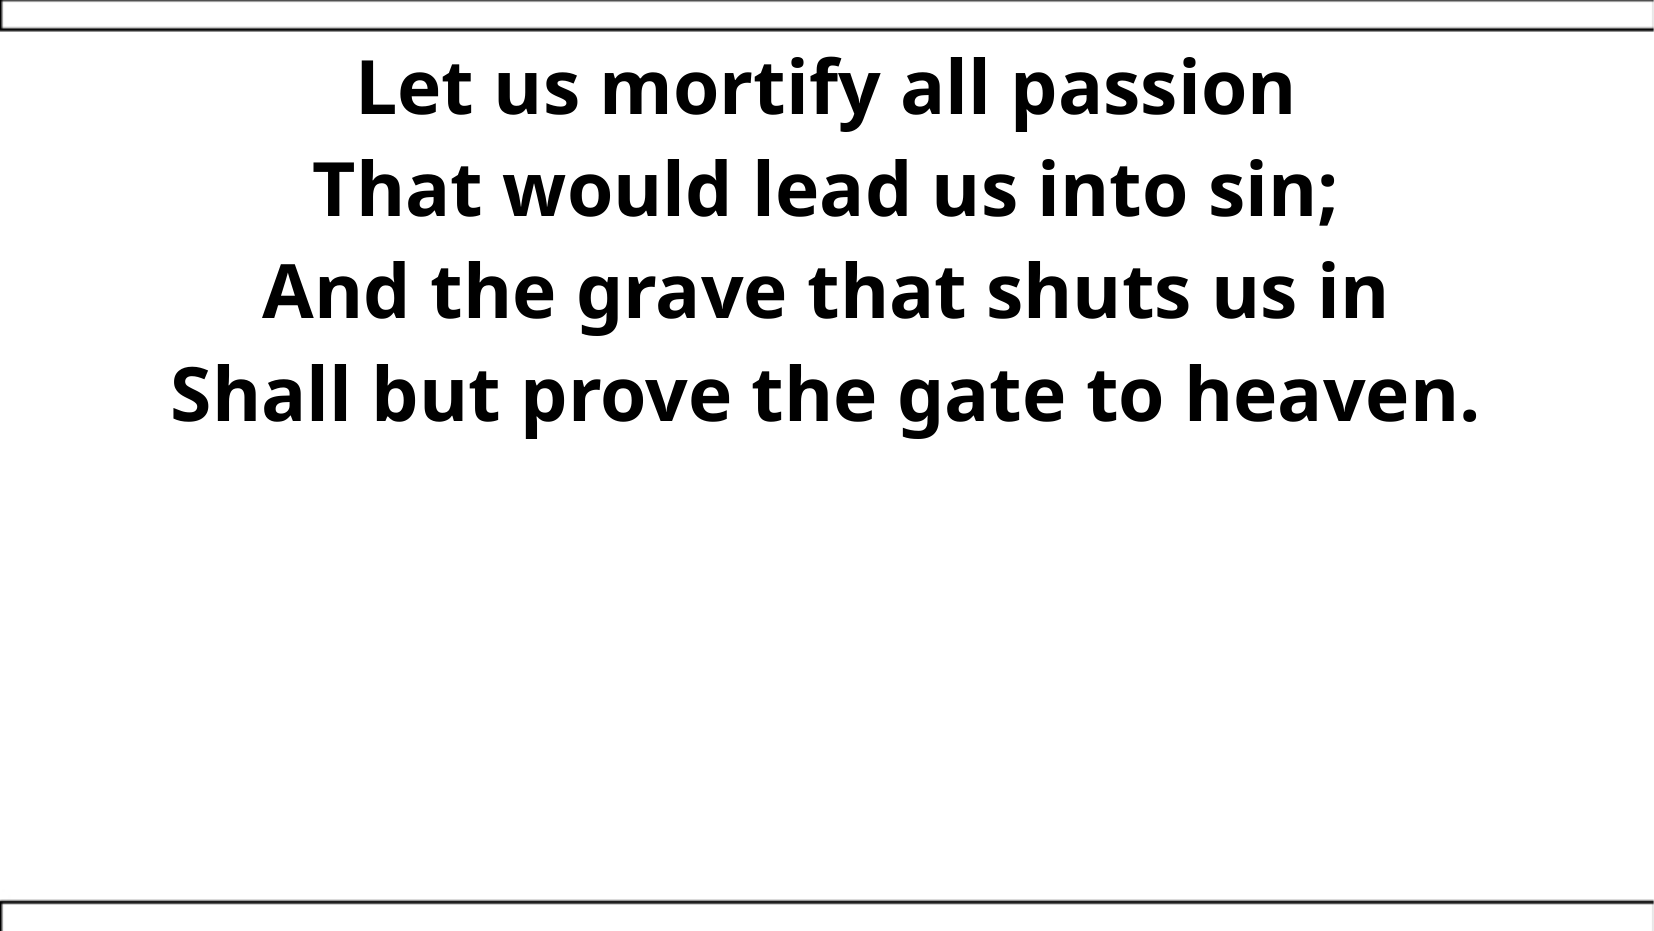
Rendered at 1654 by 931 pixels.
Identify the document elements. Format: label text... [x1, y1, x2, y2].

text_box Let us mortify all passion That would lead us into sin; And the grave that shuts us in Shall but prove the gate to heaven. [91, 26, 1562, 462]
picture [0, 0, 1654, 931]
